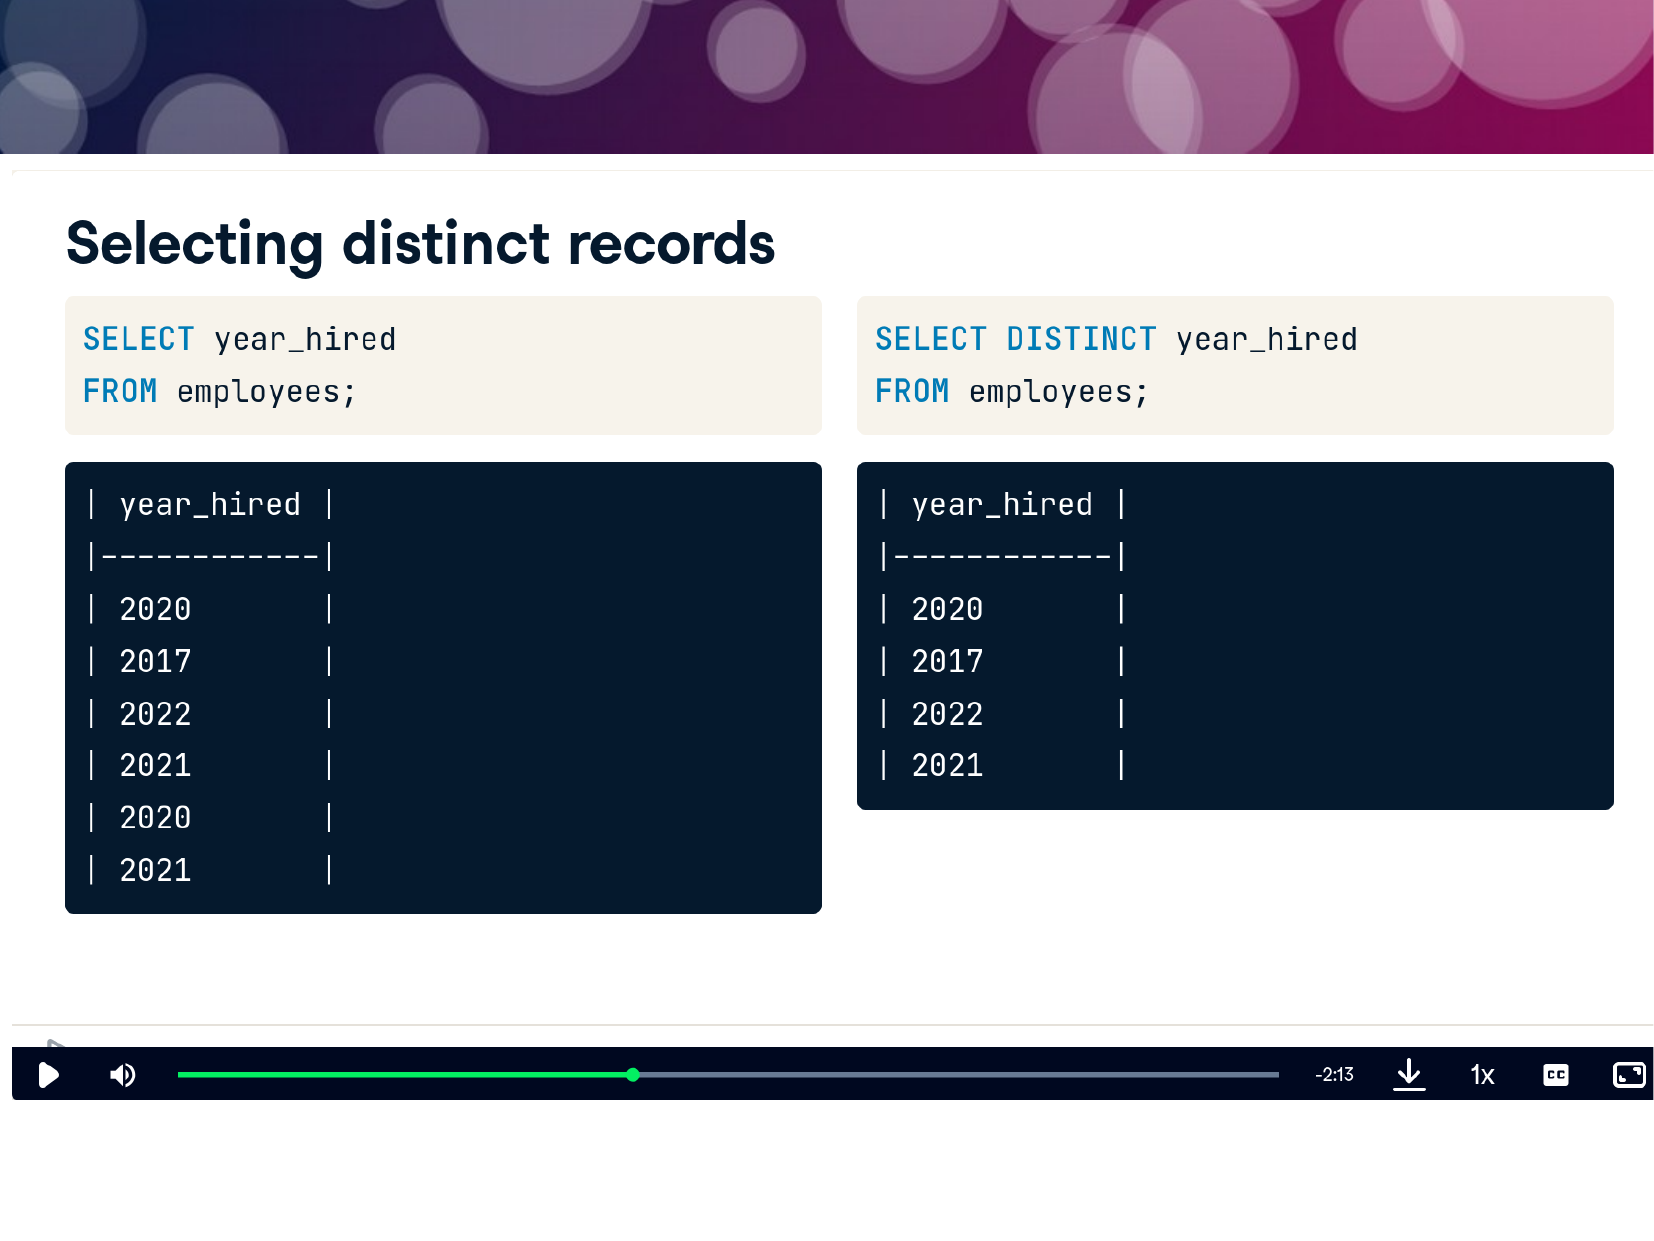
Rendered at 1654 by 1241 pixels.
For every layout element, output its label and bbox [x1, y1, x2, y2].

picture [12, 170, 1654, 1100]
picture [0, 0, 1654, 154]
